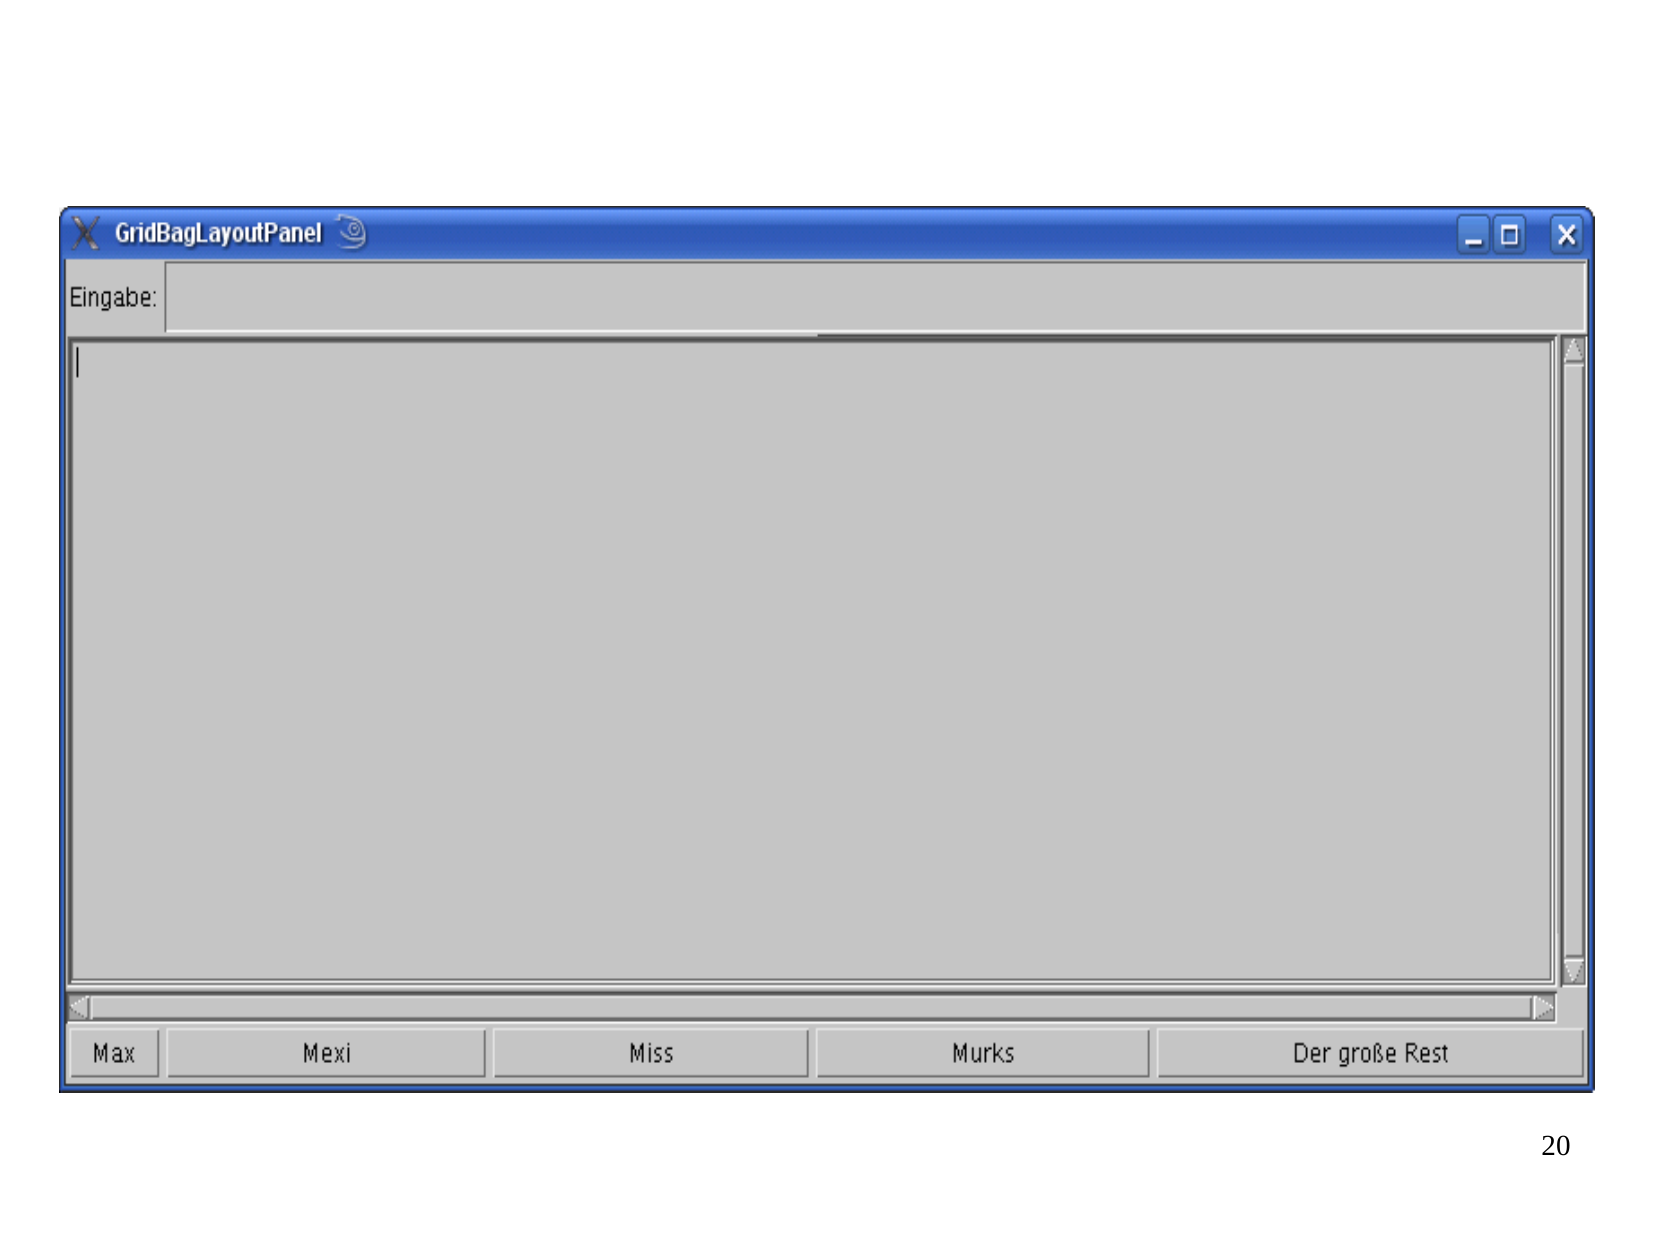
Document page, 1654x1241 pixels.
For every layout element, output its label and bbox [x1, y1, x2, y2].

picture [59, 206, 1595, 1093]
